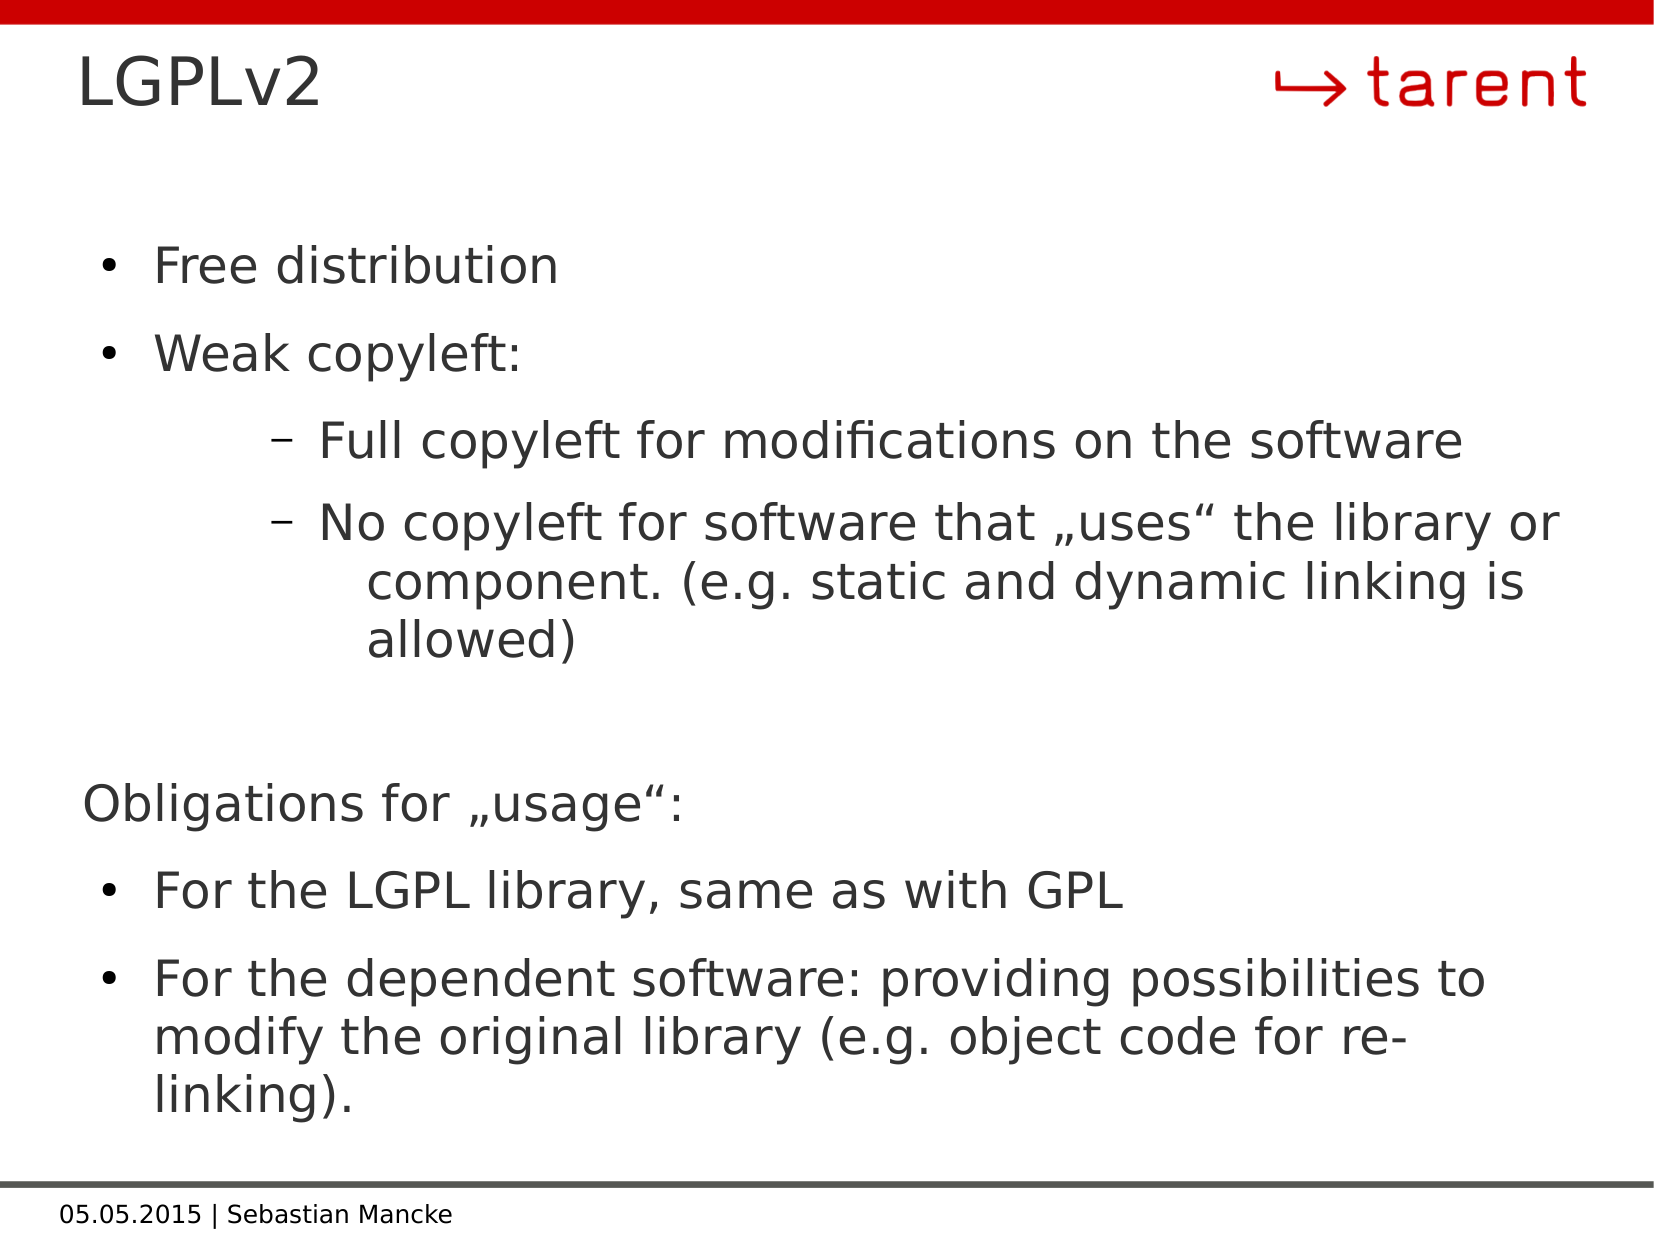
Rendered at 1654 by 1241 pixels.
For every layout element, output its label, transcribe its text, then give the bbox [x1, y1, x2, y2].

picture [0, 0, 1654, 26]
picture [1565, 51, 1612, 120]
list Free distribution Weak copyleft: Full copyleft for modifications on the software No copyleft for software that „uses“ the library or component. (e.g. static and dynamic linking is allowed) Obligations for „usage“: For the LGPL library, same as with GPL For the dependent software: providing possibilities to modify the original library (e.g. object code for re-linking). [82, 237, 1571, 1129]
title LGPLv2 [76, 40, 1565, 125]
picture [0, 1181, 1654, 1188]
